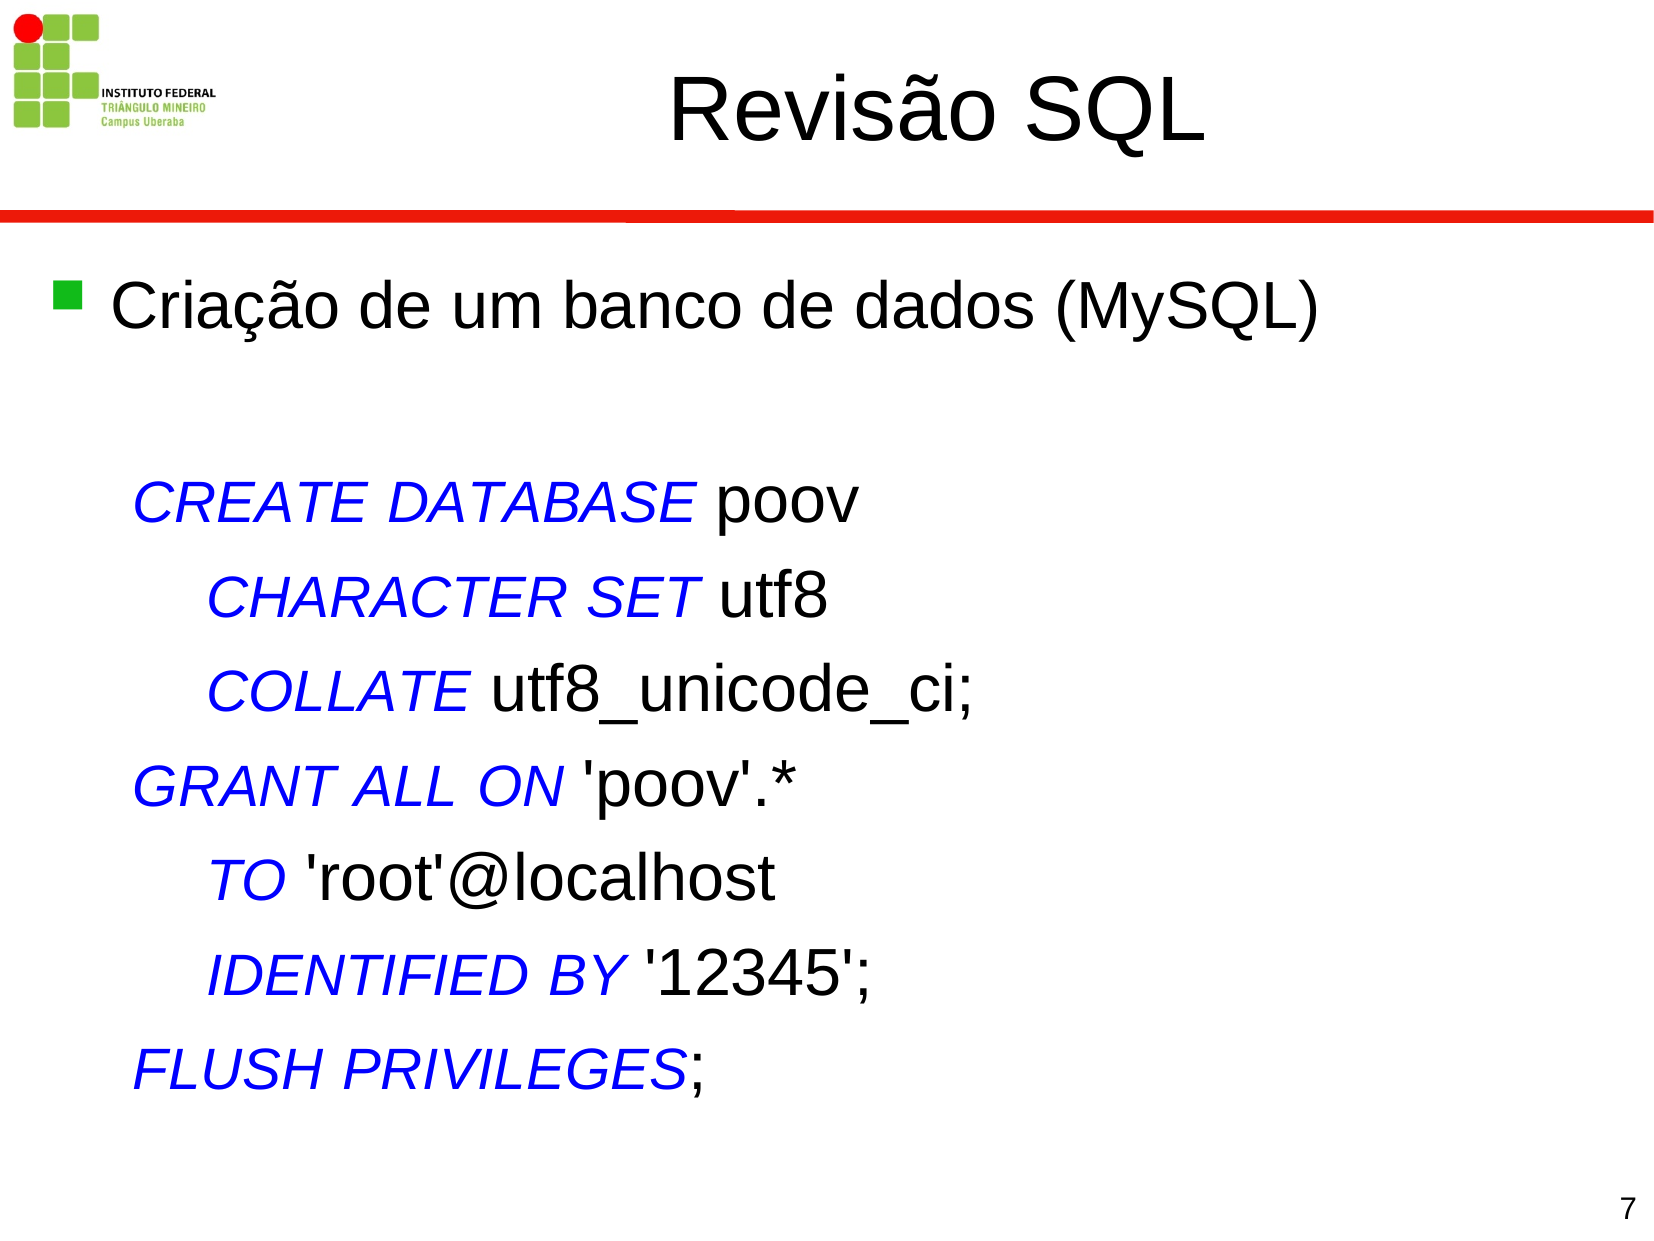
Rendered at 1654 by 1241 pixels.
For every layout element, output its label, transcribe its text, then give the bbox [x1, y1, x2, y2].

picture [0, 2, 228, 139]
text_box Criação de um banco de dados (MySQL) [32, 253, 1622, 1205]
text_box <número> [1185, 1179, 1654, 1220]
text_box CREATE DATABASE poov CHARACTER SET utf8 COLLATE utf8_unicode_ci; GRANT ALL ON 'poov'.* TO 'root'@localhost IDENTIFIED BY '12345'; FLUSH PRIVILEGES; [118, 448, 1347, 1111]
text_box Revisão SQL [253, 0, 1622, 207]
